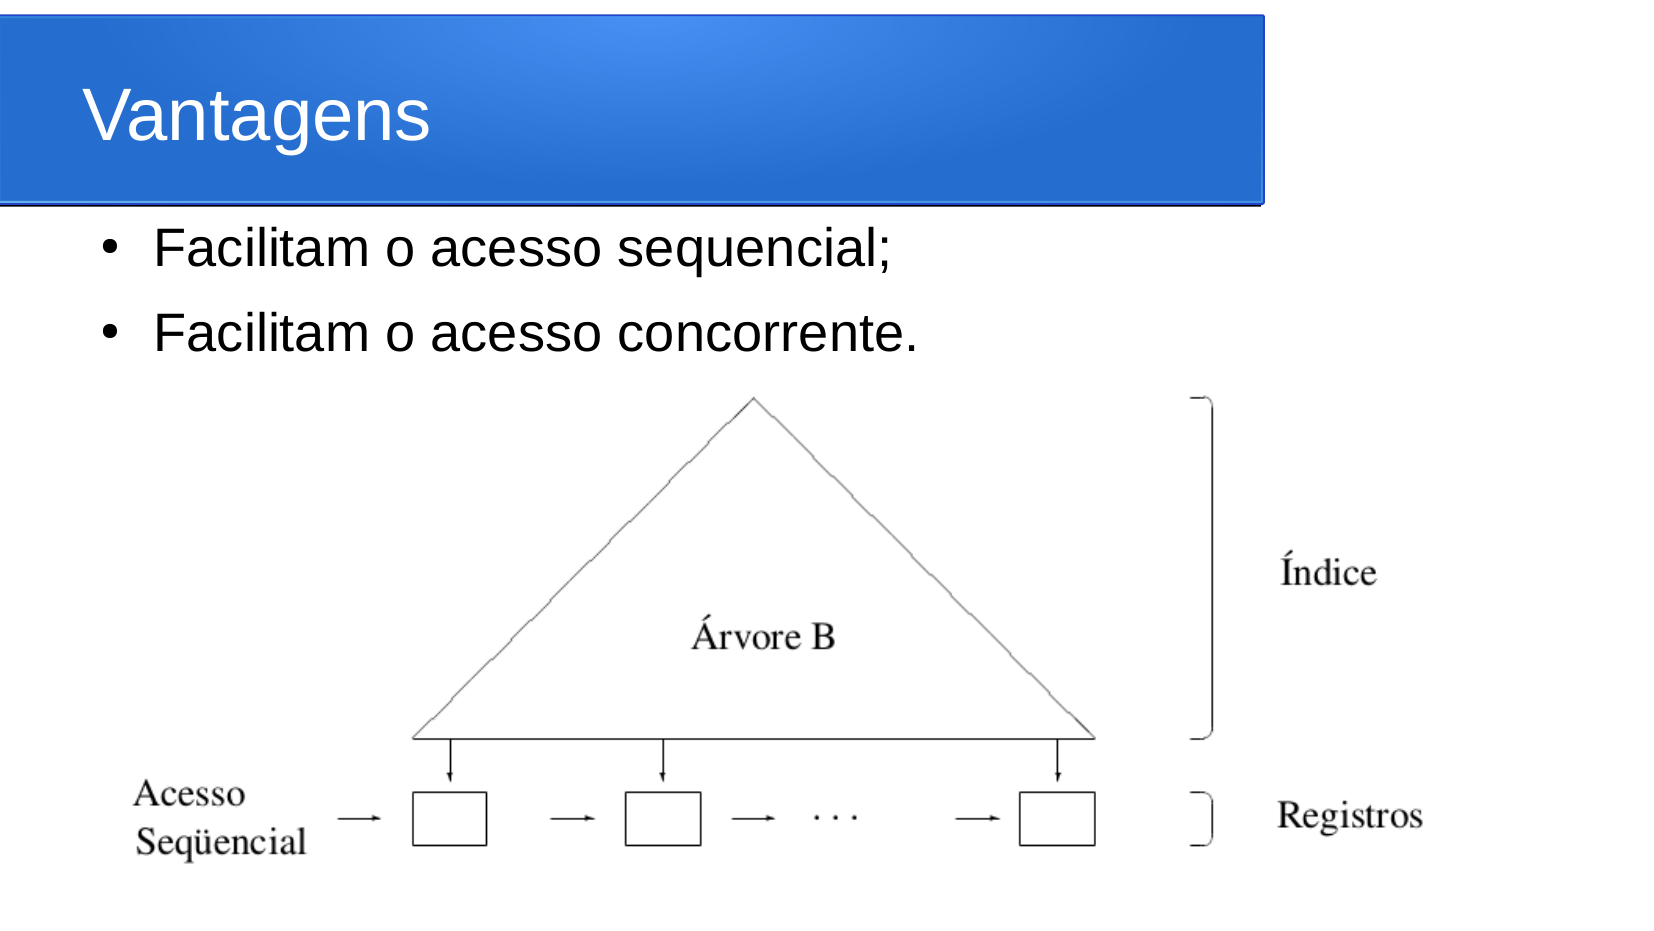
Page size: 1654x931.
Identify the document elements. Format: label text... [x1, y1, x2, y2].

title Vantagens [82, 37, 1250, 193]
list Facilitam o acesso sequencial; Facilitam o acesso concorrente. [82, 217, 1538, 758]
picture [120, 388, 1426, 871]
